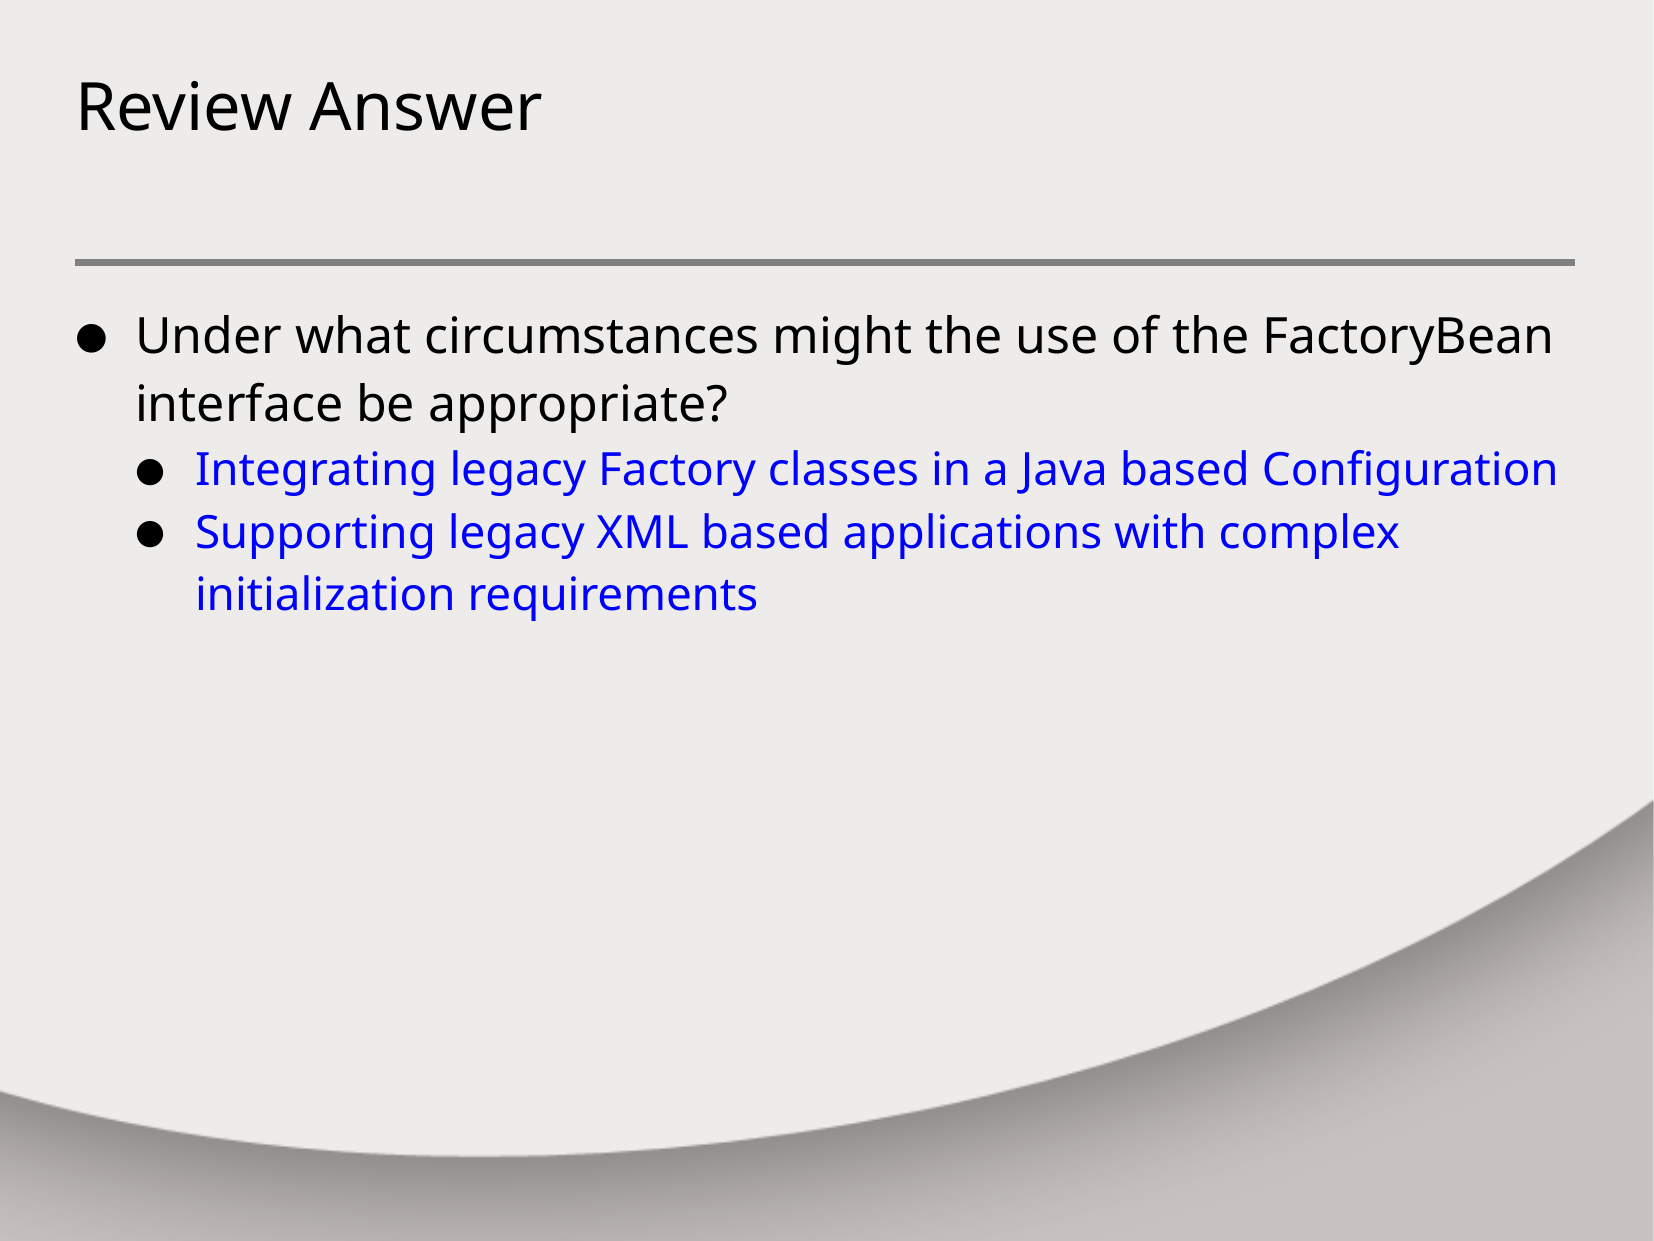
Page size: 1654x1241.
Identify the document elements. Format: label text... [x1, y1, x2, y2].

title Review Answer [75, 75, 1576, 226]
picture [0, 0, 1654, 1241]
list Under what circumstances might the use of the FactoryBean interface be appropriate? Integrating legacy Factory classes in a Java based Configuration Supporting legacy XML based applications with complex initialization requirements [75, 300, 1576, 1163]
